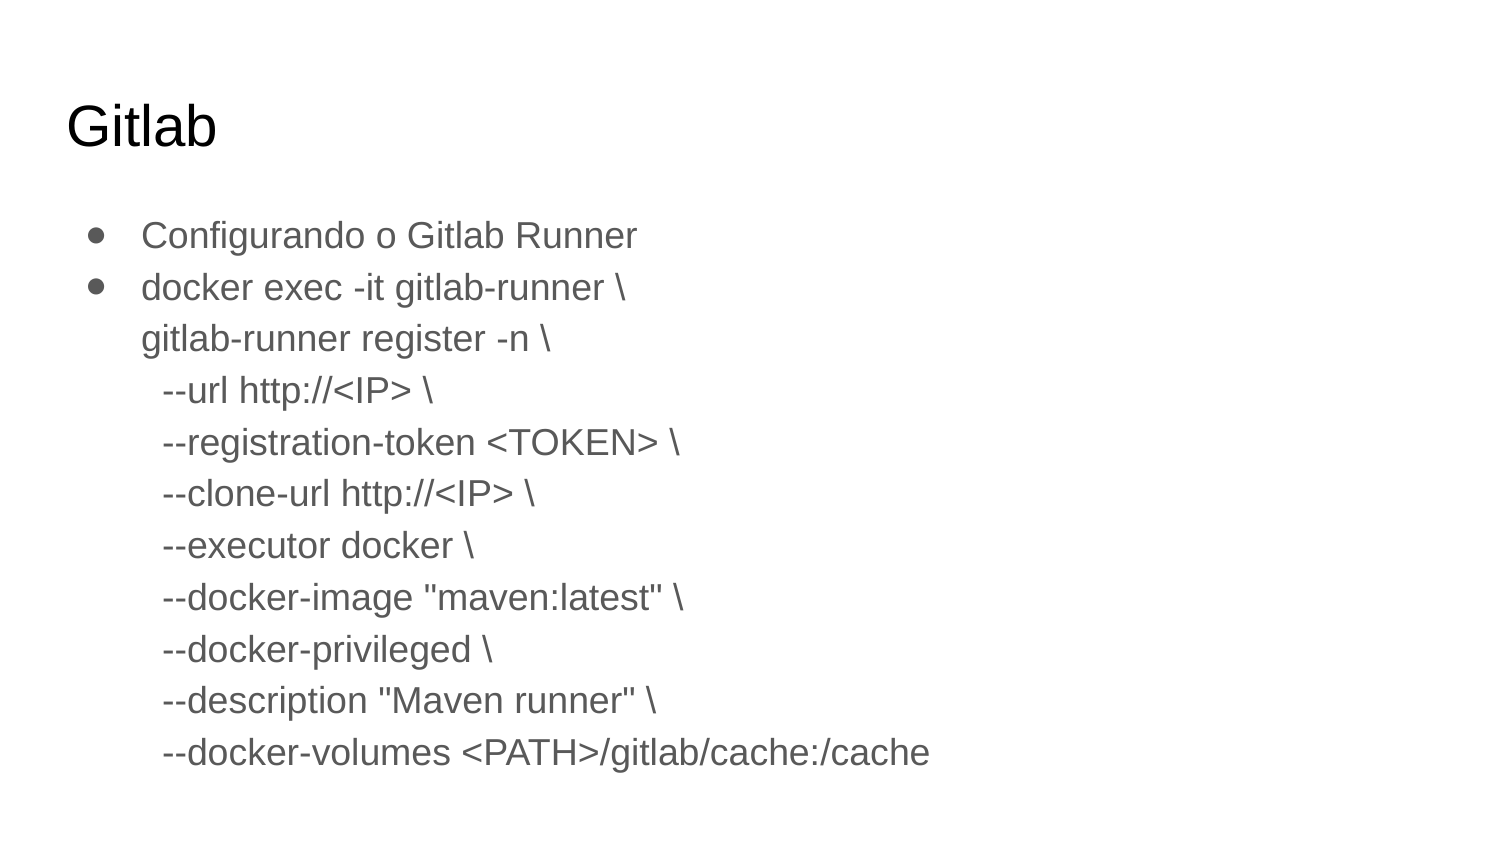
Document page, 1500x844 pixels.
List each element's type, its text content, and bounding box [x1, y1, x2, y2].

list Configurando o Gitlab Runner docker exec -it gitlab-runner \ gitlab-runner register -n \ --url http://<IP> \ --registration-token <TOKEN> \ --clone-url http://<IP> \ --executor docker \ --docker-image "maven:latest" \ --docker-privileged \ --description "Maven runner" \ --docker-volumes <PATH>/gitlab/cache:/cache [51, 189, 1489, 750]
title Gitlab [51, 72, 1449, 167]
